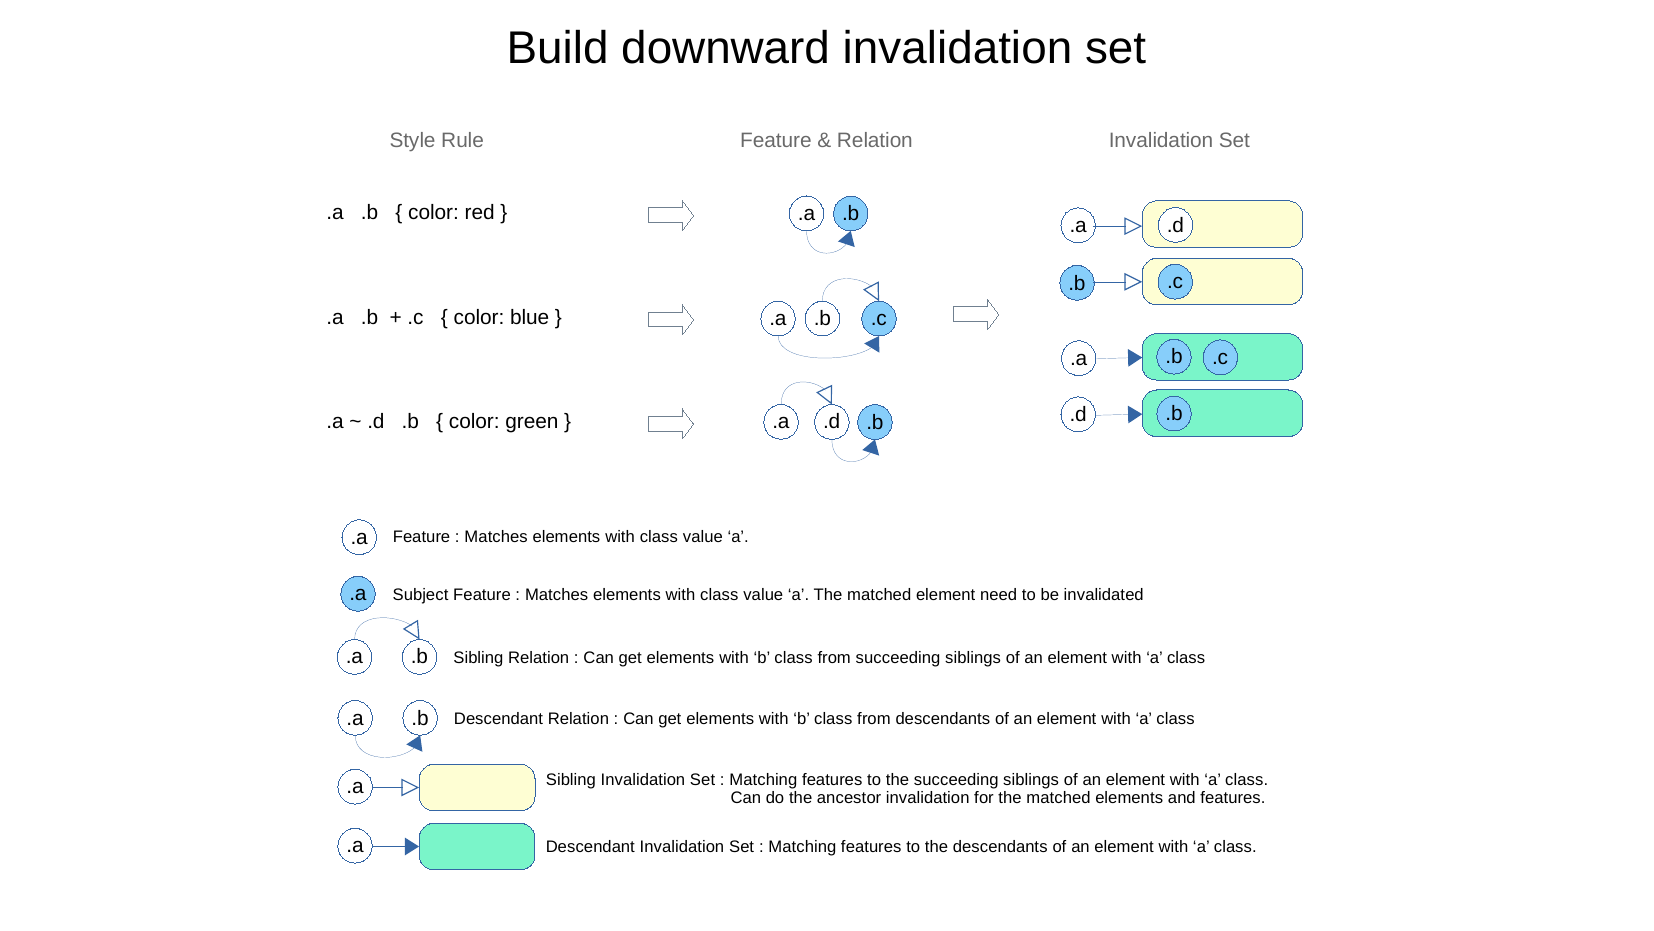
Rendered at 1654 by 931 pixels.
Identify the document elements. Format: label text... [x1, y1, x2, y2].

text_box .a [789, 195, 824, 231]
text_box [953, 299, 999, 330]
text_box .a .b + .c { color: blue } [311, 293, 587, 341]
text_box .a [760, 301, 796, 336]
text_box .b [1156, 339, 1192, 375]
text_box [419, 764, 531, 811]
text_box .d [1158, 207, 1193, 243]
text_box [419, 823, 533, 870]
text_box .b [857, 404, 893, 440]
text_box .b [1059, 265, 1095, 301]
text_box Subject Feature : Matches elements with class value ‘a’. The matched element need to be invalidated [378, 577, 1186, 612]
text_box Feature : Matches elements with class value ‘a’. [378, 519, 1160, 554]
text_box Feature & Relation [738, 117, 915, 165]
text_box Descendant Relation : Can get elements with ‘b’ class from descendants of an element with ‘a’ class [439, 701, 1231, 740]
text_box .b [1156, 396, 1192, 431]
text_box Build downward invalidation set [0, 15, 1654, 91]
text_box [1142, 200, 1303, 248]
text_box .d [1060, 396, 1096, 432]
text_box .a [341, 519, 377, 555]
text_box .a .b { color: red } [311, 189, 587, 236]
text_box .a [337, 769, 373, 805]
text_box [1142, 258, 1303, 305]
text_box .b [402, 700, 438, 736]
text_box Descendant Invalidation Set : Matching features to the descendants of an element with ‘a’ class. [531, 830, 1293, 868]
text_box Invalidation Set [1057, 117, 1302, 165]
text_box .c [1158, 264, 1193, 300]
text_box .a [340, 576, 376, 612]
text_box .a [337, 700, 373, 736]
text_box .a [763, 404, 799, 440]
text_box .a [1060, 207, 1096, 243]
text_box [648, 408, 694, 439]
text_box .a [1061, 340, 1096, 376]
text_box .a [337, 828, 373, 864]
text_box .b [805, 301, 840, 336]
text_box [648, 200, 694, 231]
text_box [1142, 389, 1303, 437]
text_box Sibling Invalidation Set : Matching features to the succeeding siblings of an element with ‘a’ class. Can do the ancestor invalidation for the matched elements and features. [531, 762, 1293, 816]
text_box Style Rule [348, 117, 526, 165]
text_box .d [814, 404, 850, 440]
text_box .b [402, 639, 437, 675]
text_box Sibling Relation : Can get elements with ‘b’ class from succeeding siblings of an element with ‘a’ class [438, 640, 1231, 675]
text_box [1142, 333, 1303, 381]
text_box .a ~ .d .b { color: green } [311, 398, 587, 445]
text_box .c [1203, 339, 1238, 375]
text_box .a [337, 639, 372, 675]
text_box [648, 304, 694, 335]
text_box .b [833, 196, 868, 231]
text_box .c [861, 301, 897, 336]
